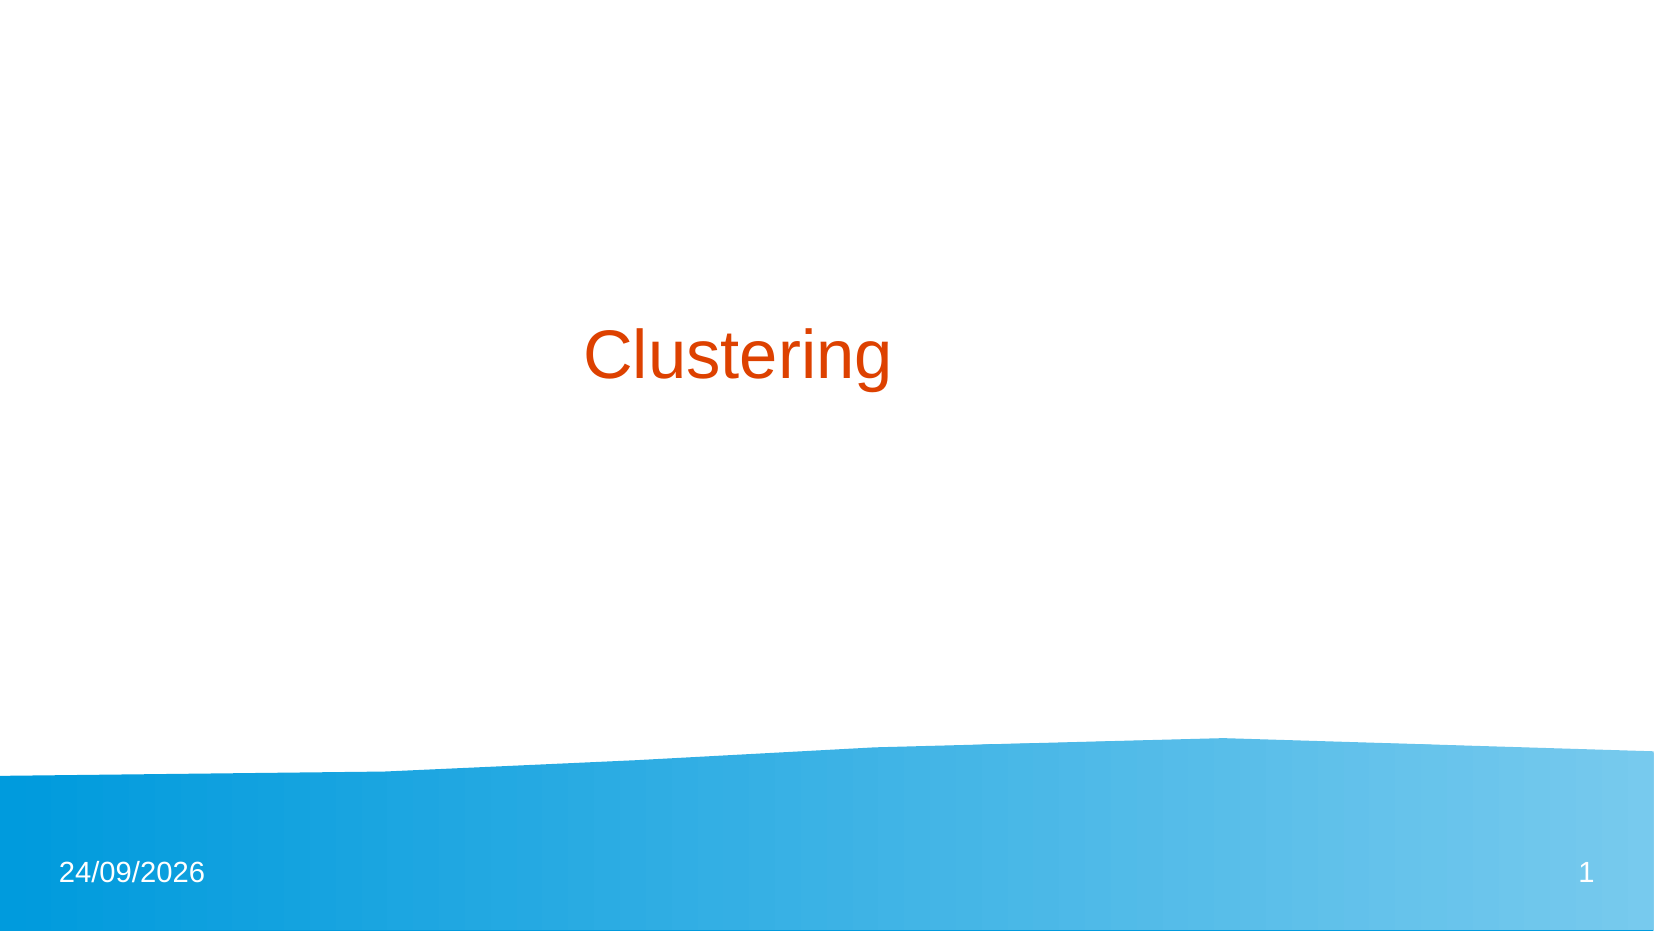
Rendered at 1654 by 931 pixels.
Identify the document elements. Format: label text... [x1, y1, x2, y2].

title Clustering [0, 265, 1477, 443]
